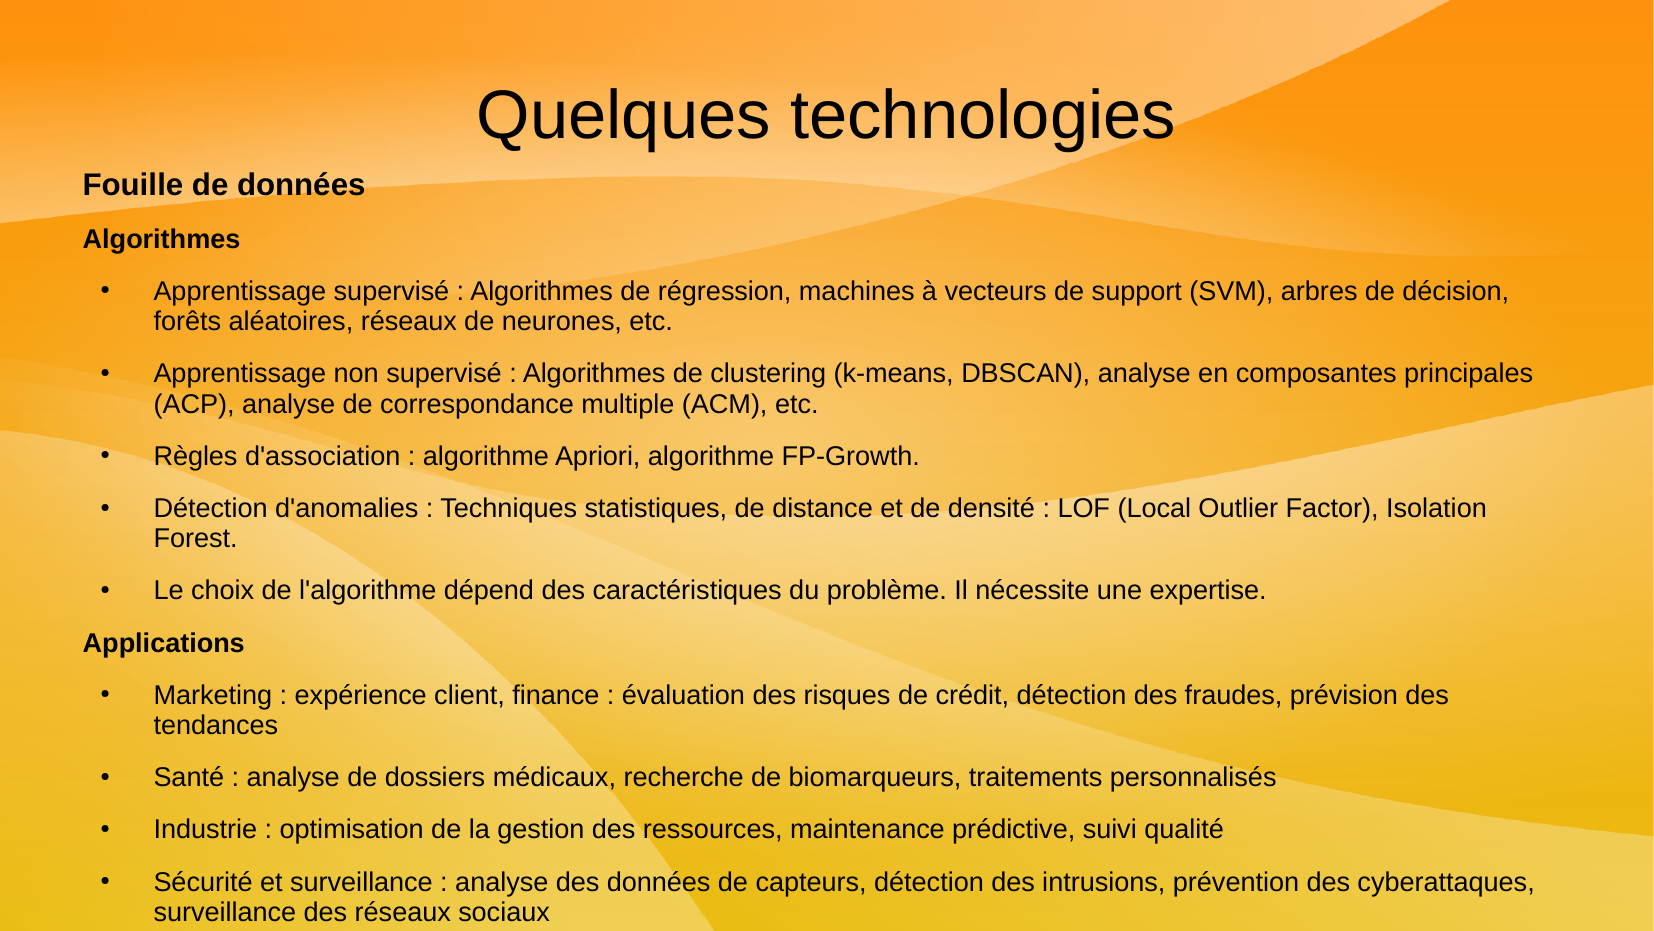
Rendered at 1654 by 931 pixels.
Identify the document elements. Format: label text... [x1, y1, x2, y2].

picture [0, 0, 1654, 931]
title Quelques technologies [82, 37, 1571, 166]
list Fouille de données Algorithmes Apprentissage supervisé : Algorithmes de régression, machines à vecteurs de support (SVM), arbres de décision, forêts aléatoires, réseaux de neurones, etc. Apprentissage non supervisé : Algorithmes de clustering (k-means, DBSCAN), analyse en composantes principales (ACP), analyse de correspondance multiple (ACM), etc. Règles d'association : algorithme Apriori, algorithme FP-Growth. Détection d'anomalies : Techniques statistiques, de distance et de densité : LOF (Local Outlier Factor), Isolation Forest. Le choix de l'algorithme dépend des caractéristiques du problème. Il nécessite une expertise. Applications Marketing : expérience client, finance : évaluation des risques de crédit, détection des fraudes, prévision des tendances Santé : analyse de dossiers médicaux, recherche de biomarqueurs, traitements personnalisés Industrie : optimisation de la gestion des ressources, maintenance prédictive, suivi qualité Sécurité et surveillance : analyse des données de capteurs, détection des intrusions, prévention des cyberattaques, surveillance des réseaux sociaux [82, 166, 1571, 928]
